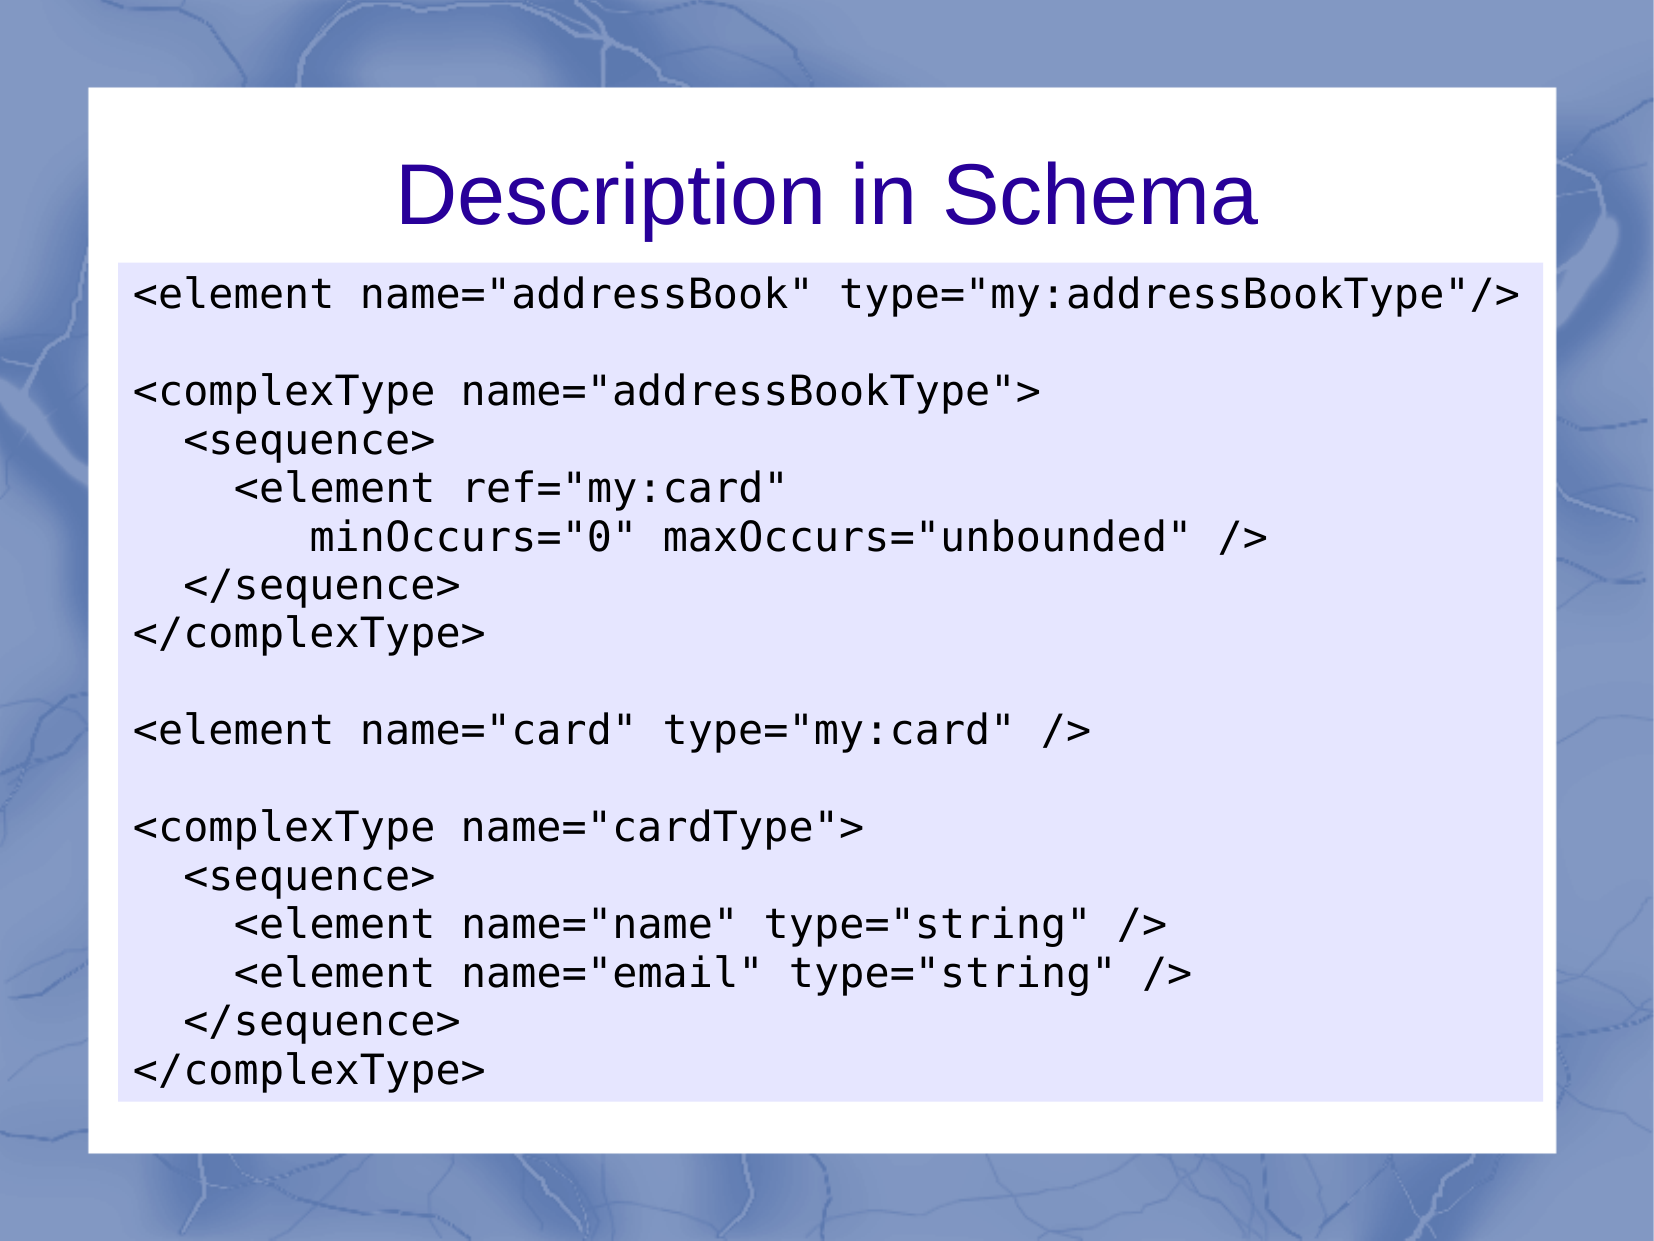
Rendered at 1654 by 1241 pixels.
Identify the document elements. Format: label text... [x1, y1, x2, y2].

picture [0, 0, 1654, 1241]
title Description in Schema [118, 90, 1536, 262]
text_box <element name="addressBook" type="my:addressBookType"/> <complexType name="addressBookType"> <sequence> <element ref="my:card" minOccurs="0" maxOccurs="unbounded" /> </sequence> </complexType> <element name="card" type="my:card" /> <complexType name="cardType"> <sequence> <element name="name" type="string" /> <element name="email" type="string" /> </sequence> </complexType> [118, 262, 1544, 1102]
